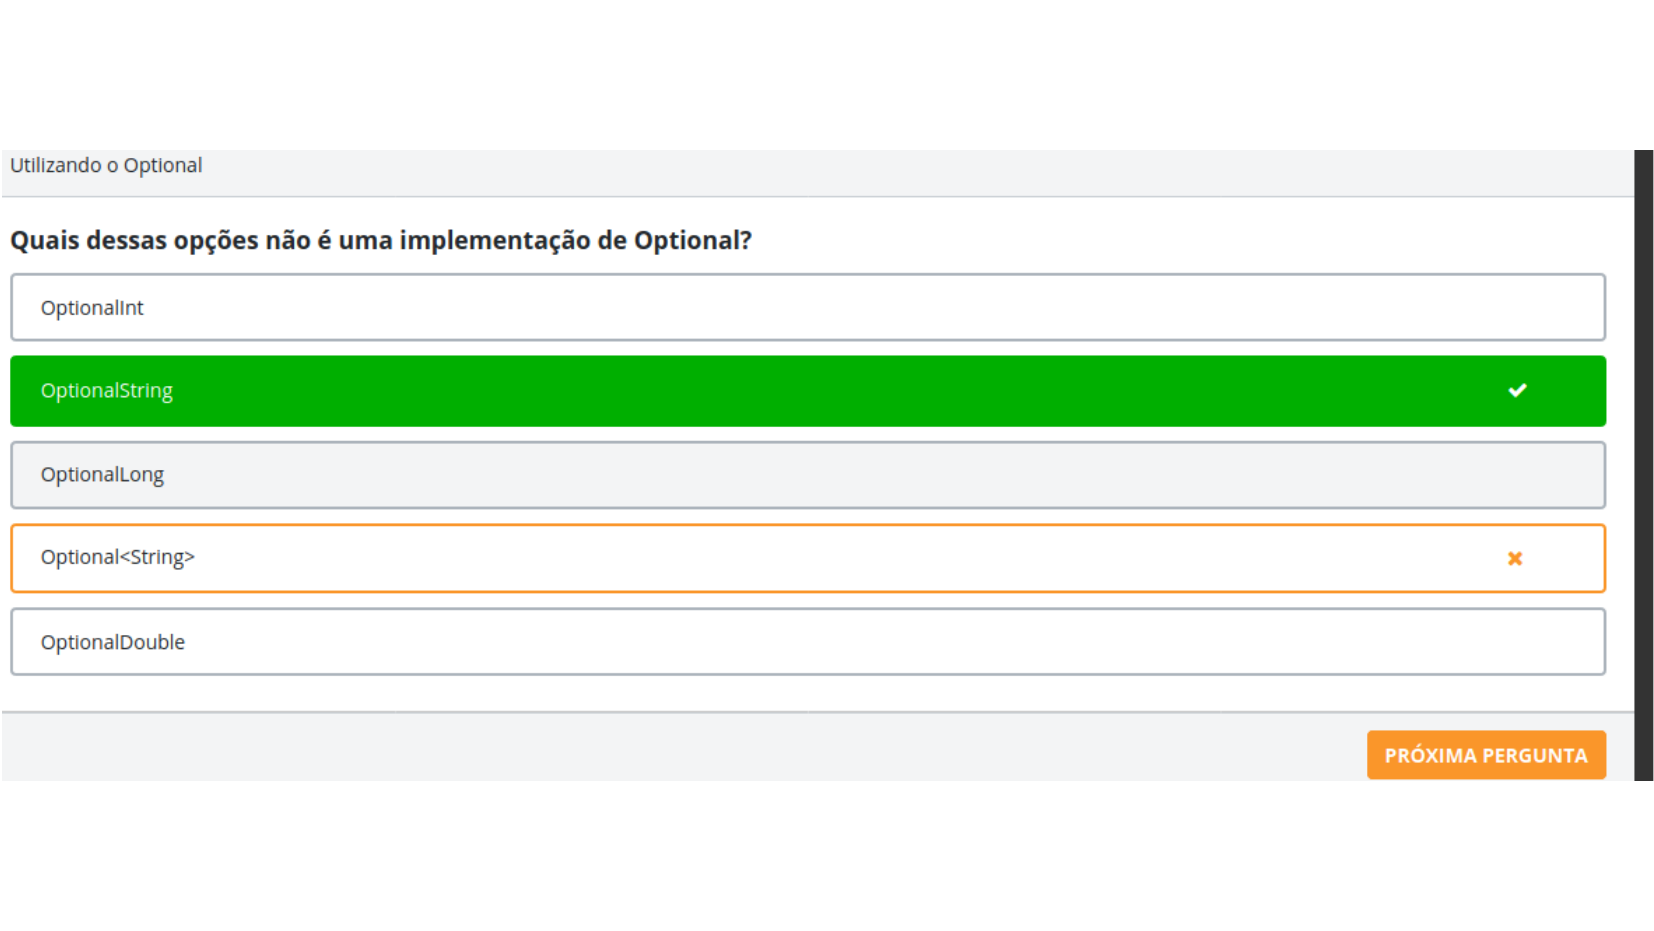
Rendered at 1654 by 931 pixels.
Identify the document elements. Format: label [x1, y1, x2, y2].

picture [2, 150, 1654, 781]
